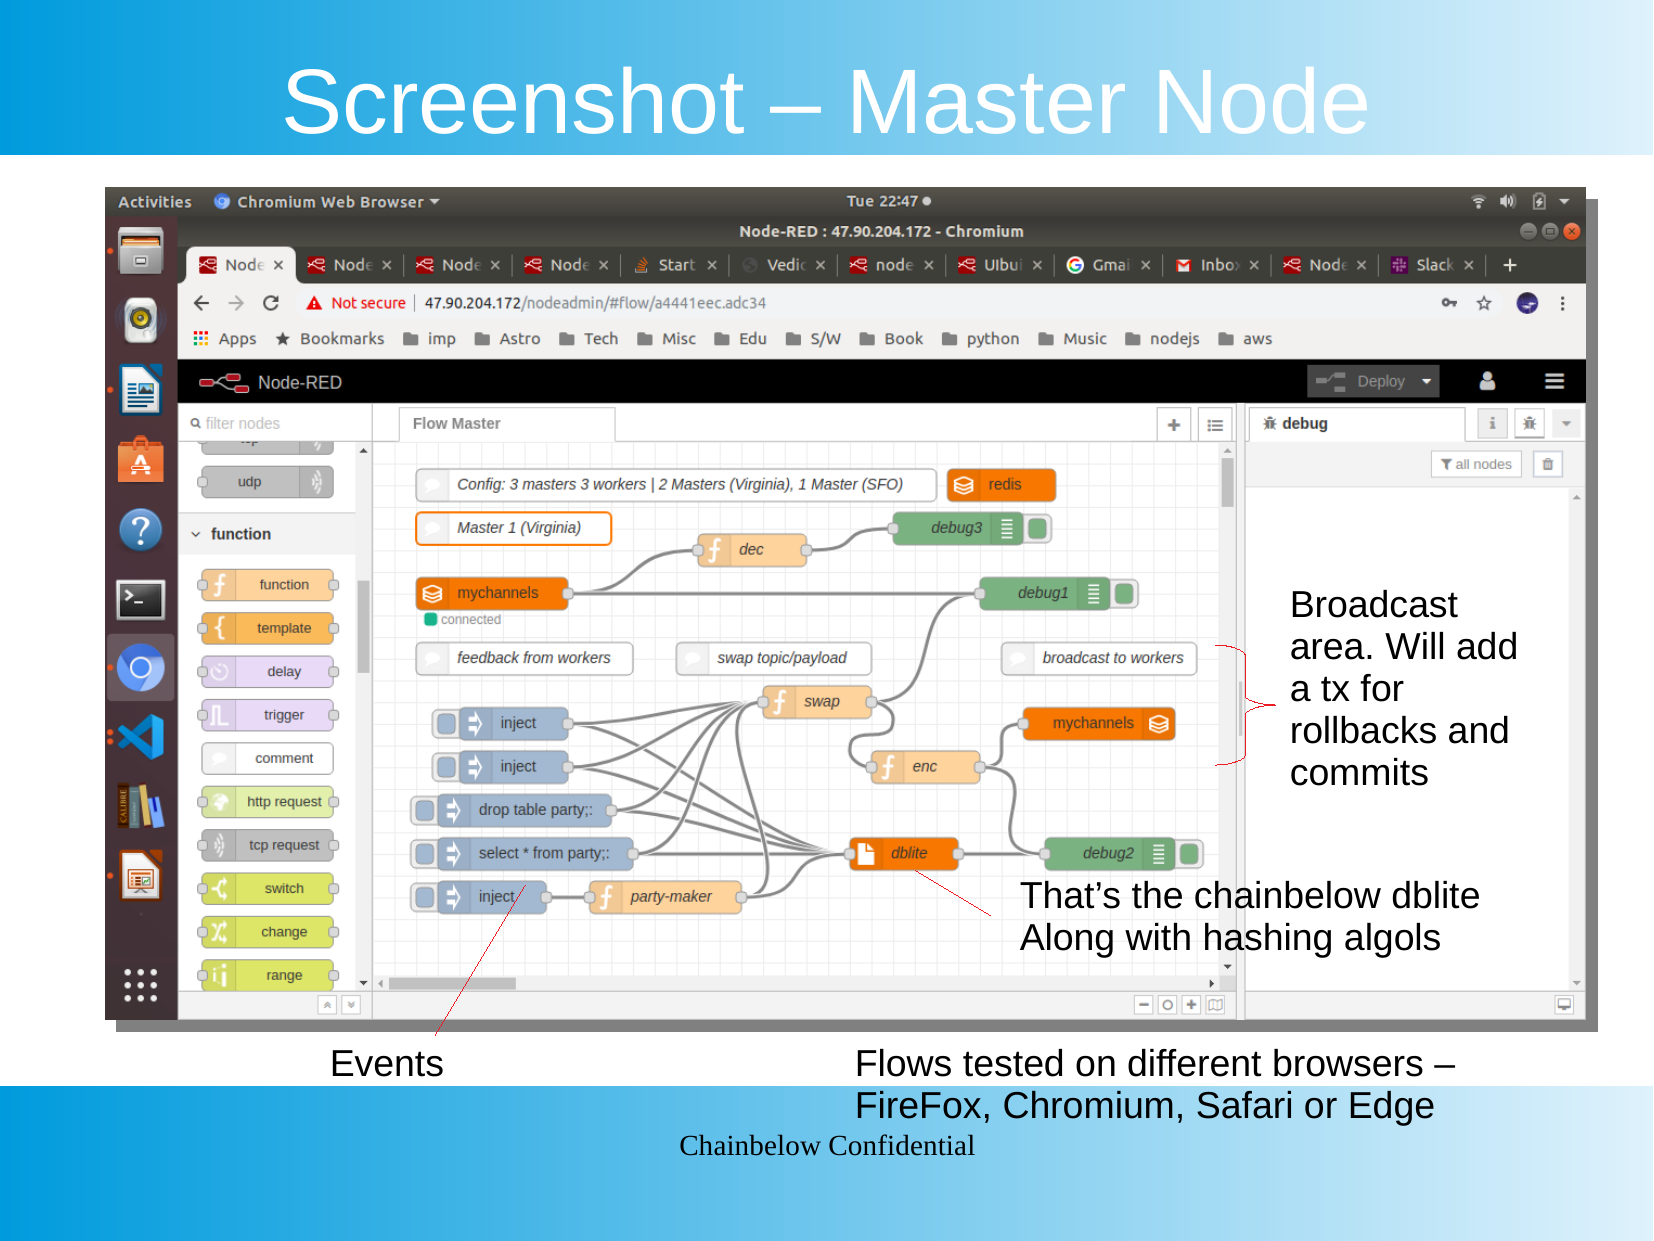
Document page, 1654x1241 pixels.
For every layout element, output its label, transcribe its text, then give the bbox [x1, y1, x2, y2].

title Screenshot – Master Node [82, 49, 1571, 155]
text_box That’s the chainbelow dblite Along with hashing algols [1005, 867, 1496, 967]
text_box Flows tested on different browsers – FireFox, Chromium, Safari or Edge [840, 1035, 1592, 1134]
text_box Broadcast area. Will add a tx for rollbacks and commits [1275, 576, 1546, 886]
text_box Events [315, 1035, 460, 1092]
picture [105, 187, 1586, 1021]
